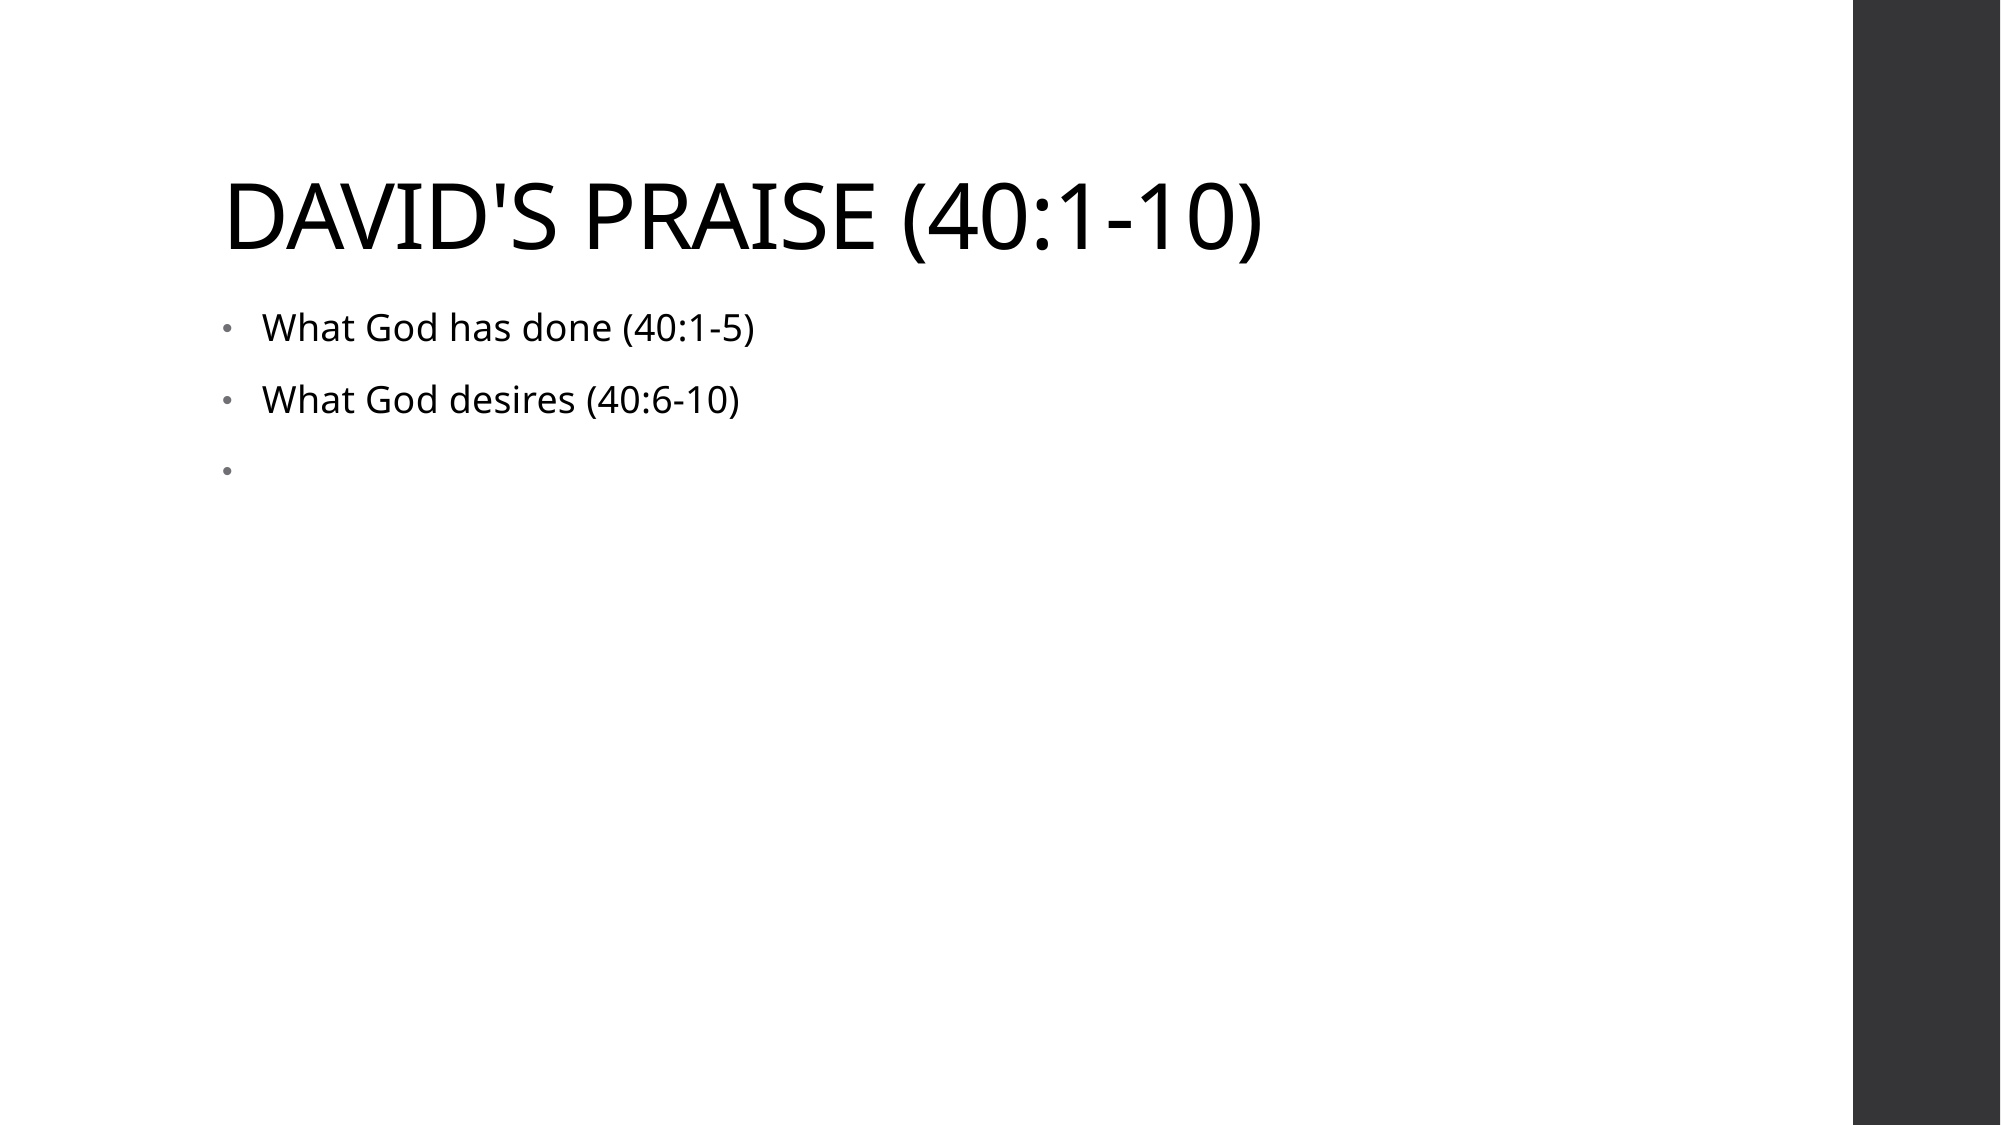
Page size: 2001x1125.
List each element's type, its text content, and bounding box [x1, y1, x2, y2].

list What God has done (40:1-5) What God desires (40:6-10) [206, 299, 1617, 1014]
title DAVID'S PRAISE (40:1-10) [206, 60, 1797, 278]
